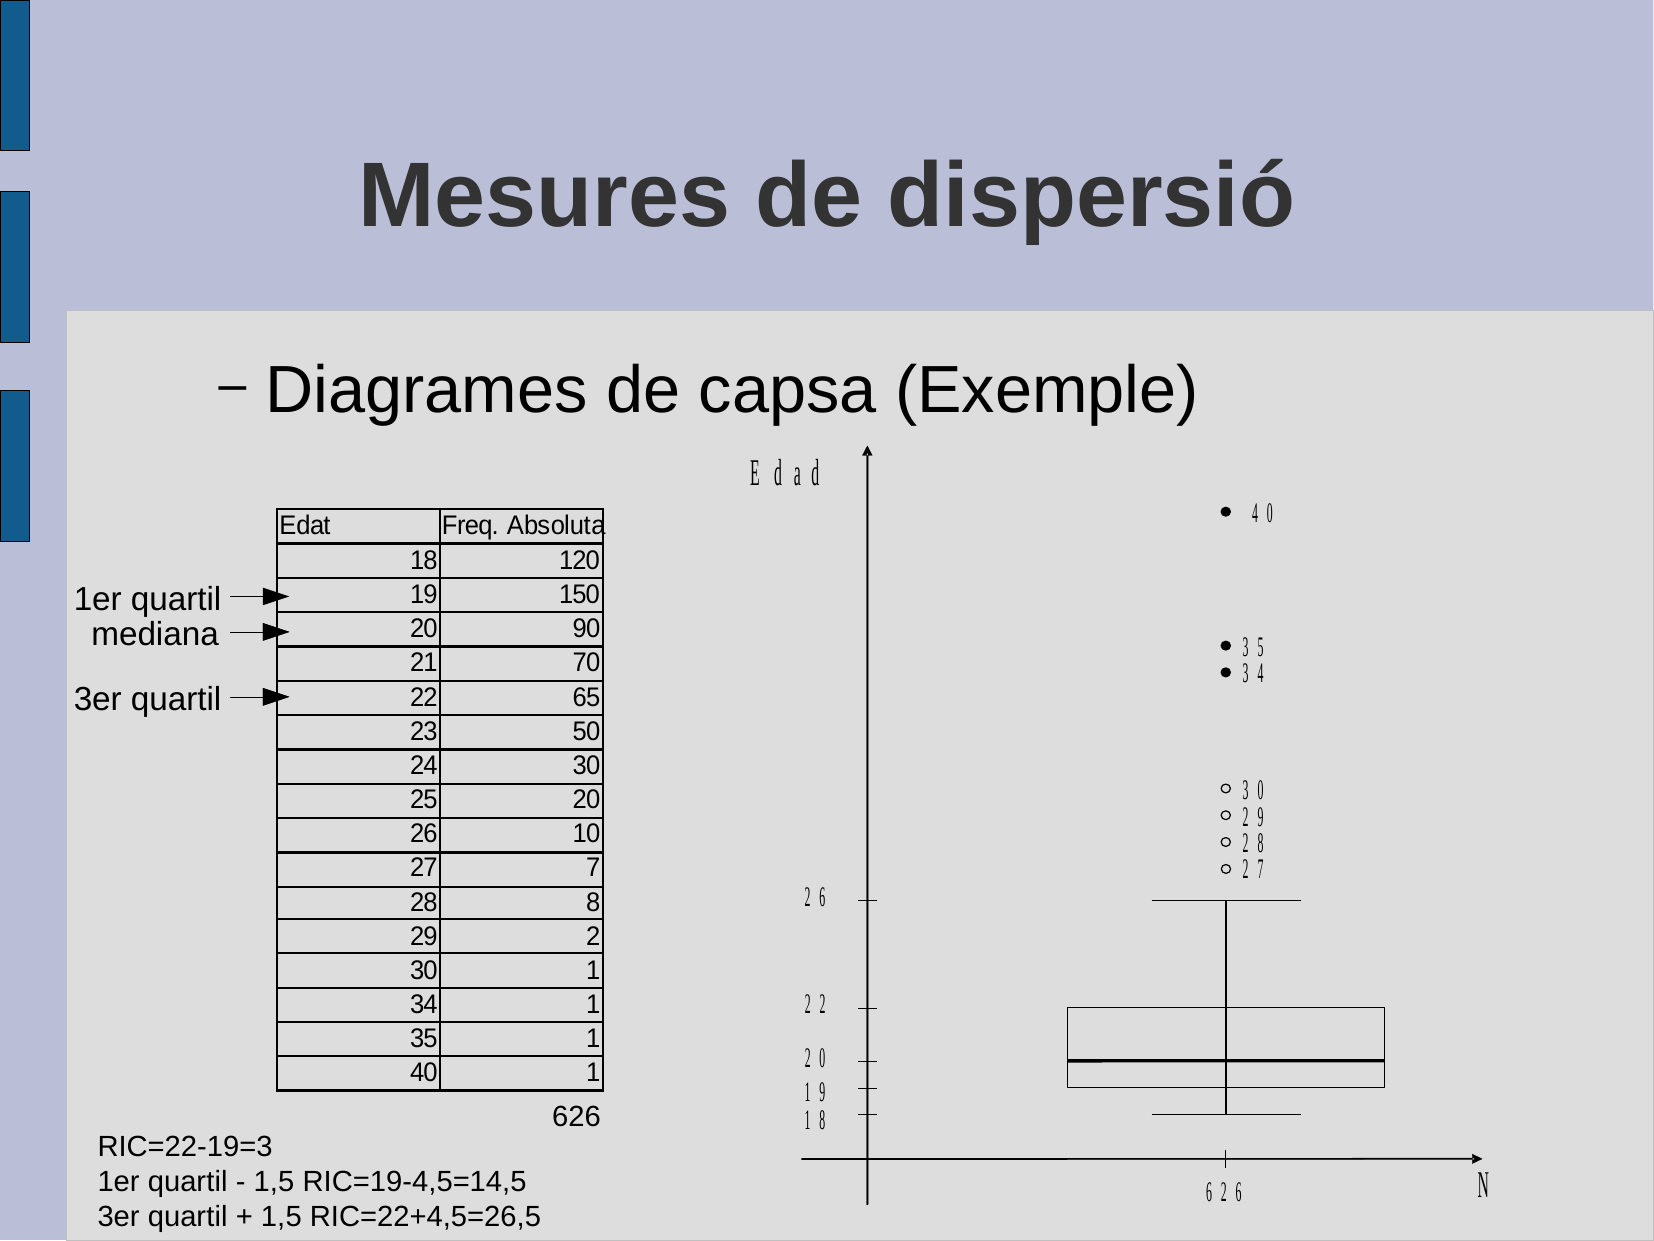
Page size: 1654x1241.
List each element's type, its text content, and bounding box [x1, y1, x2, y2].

text_box mediana [76, 608, 313, 661]
title Mesures de dispersió [121, 91, 1534, 299]
chart [274, 506, 1093, 1241]
text_box 626 [537, 1092, 656, 1141]
text_box 3er quartil [59, 673, 296, 726]
text_box RIC=22-19=3 [82, 1122, 290, 1157]
text_box Diagrames de capsa (Exemple) [124, 352, 1565, 502]
picture [738, 442, 1522, 1216]
text_box 3er quartil + 1,5 RIC=22+4,5=26,5 [82, 1192, 562, 1241]
text_box 1er quartil - 1,5 RIC=19-4,5=14,5 [82, 1157, 562, 1192]
text_box 1er quartil [59, 572, 296, 625]
